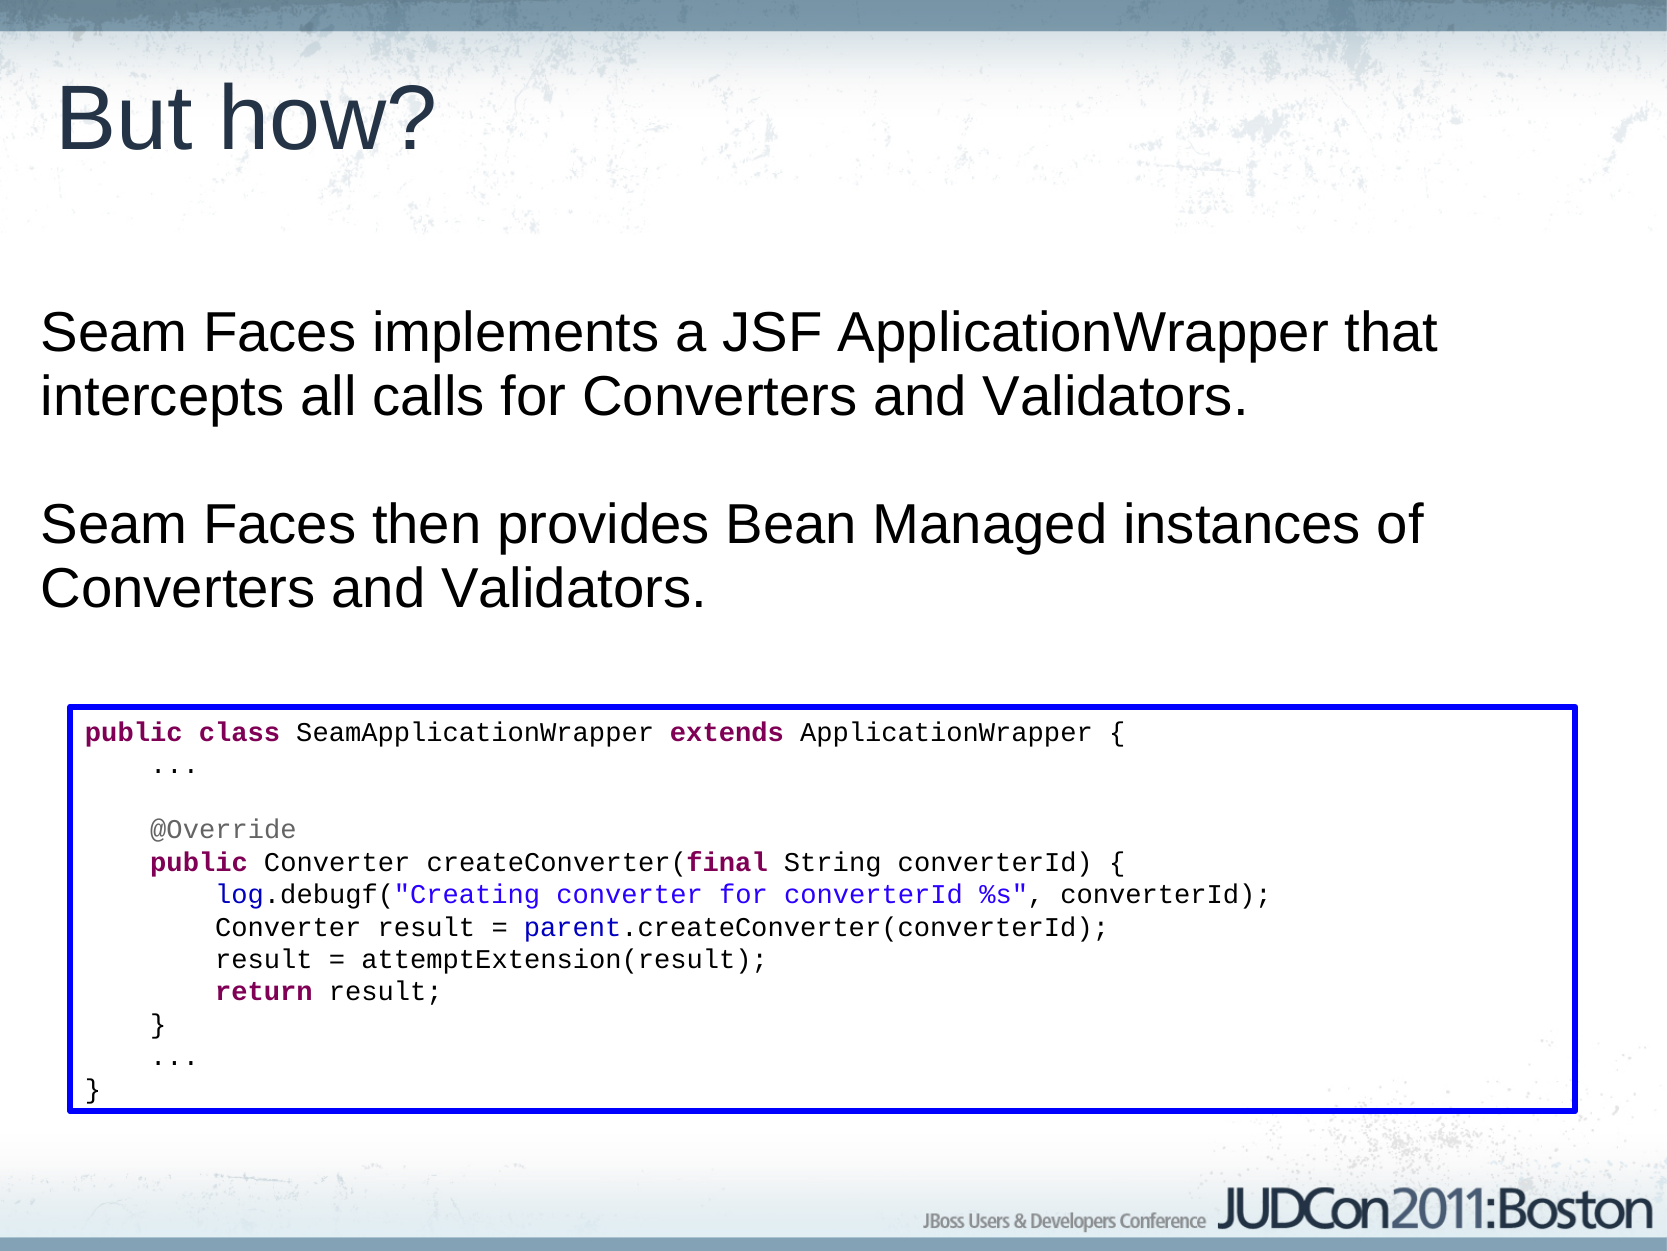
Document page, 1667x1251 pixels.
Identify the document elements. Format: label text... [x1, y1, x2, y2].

text_box public class SeamApplicationWrapper extends ApplicationWrapper { ... @Override public Converter createConverter(final String converterId) { log.debugf("Creating converter for converterId %s", converterId); Converter result = parent.createConverter(converterId); result = attemptExtension(result); return result; } ... } [70, 706, 1576, 1112]
title But how? [40, 50, 1627, 216]
picture [0, 0, 1667, 1251]
list Seam Faces implements a JSF ApplicationWrapper that intercepts all calls for Converters and Validators. Seam Faces then provides Bean Managed instances of Converters and Validators. [40, 300, 1627, 1201]
